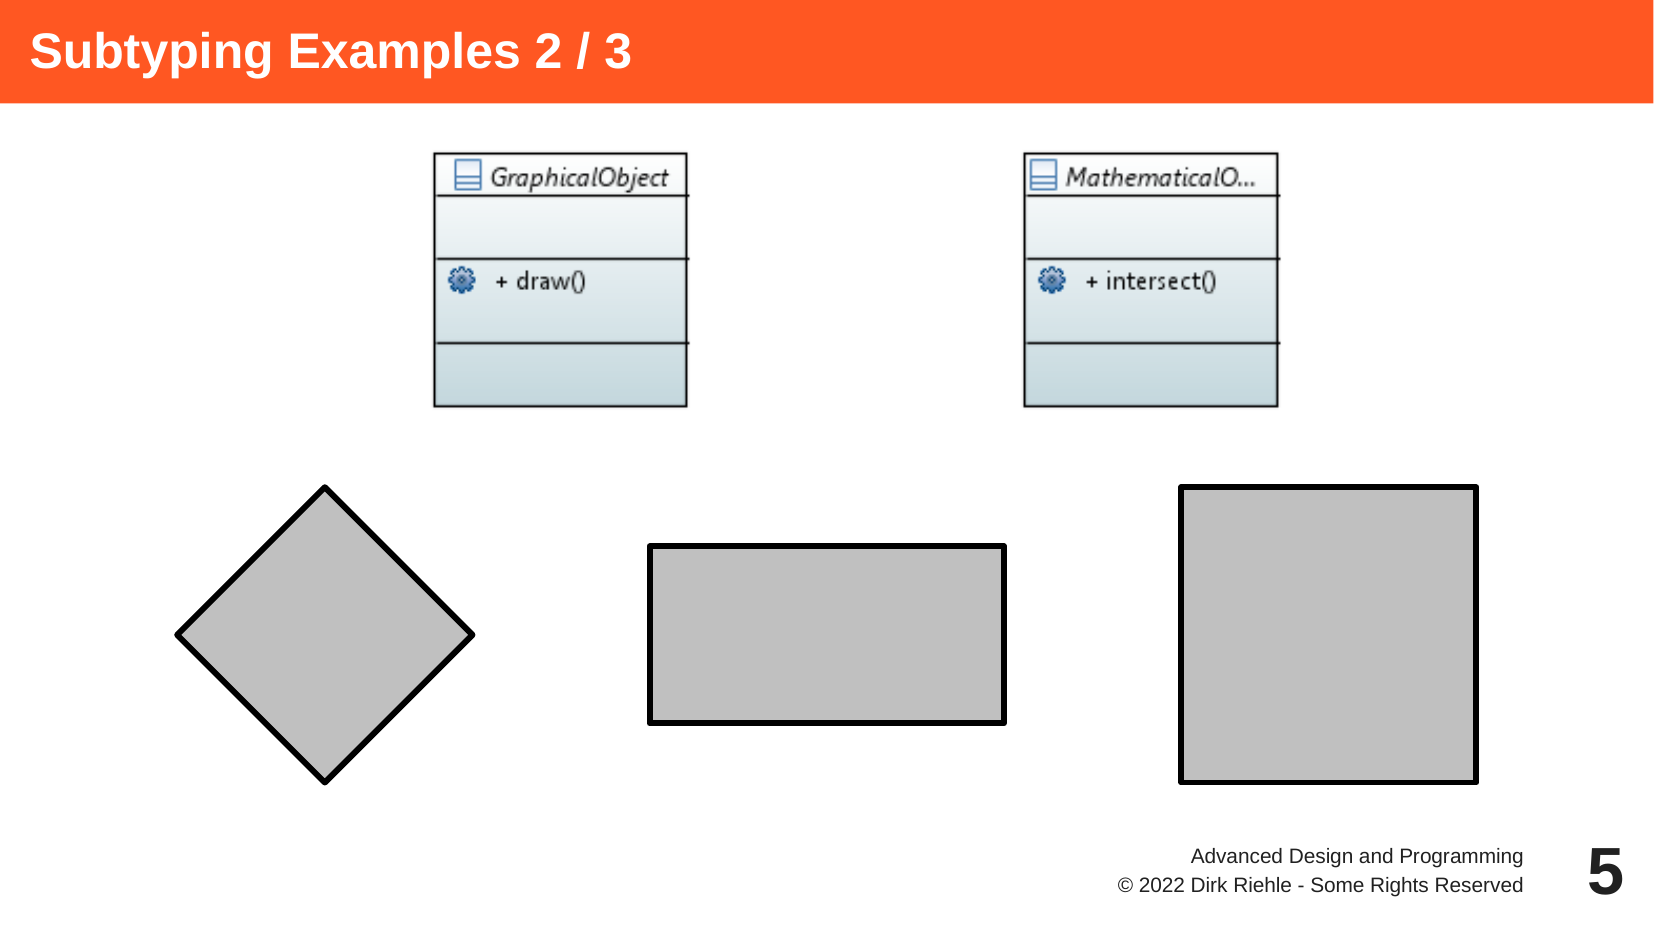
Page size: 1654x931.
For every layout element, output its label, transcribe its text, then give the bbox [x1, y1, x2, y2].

title Subtyping Examples 2 / 3 [0, 0, 1654, 104]
text_box [177, 487, 473, 783]
text_box [649, 546, 1004, 724]
text_box [1181, 487, 1477, 783]
picture [1003, 132, 1300, 429]
picture [413, 132, 709, 429]
